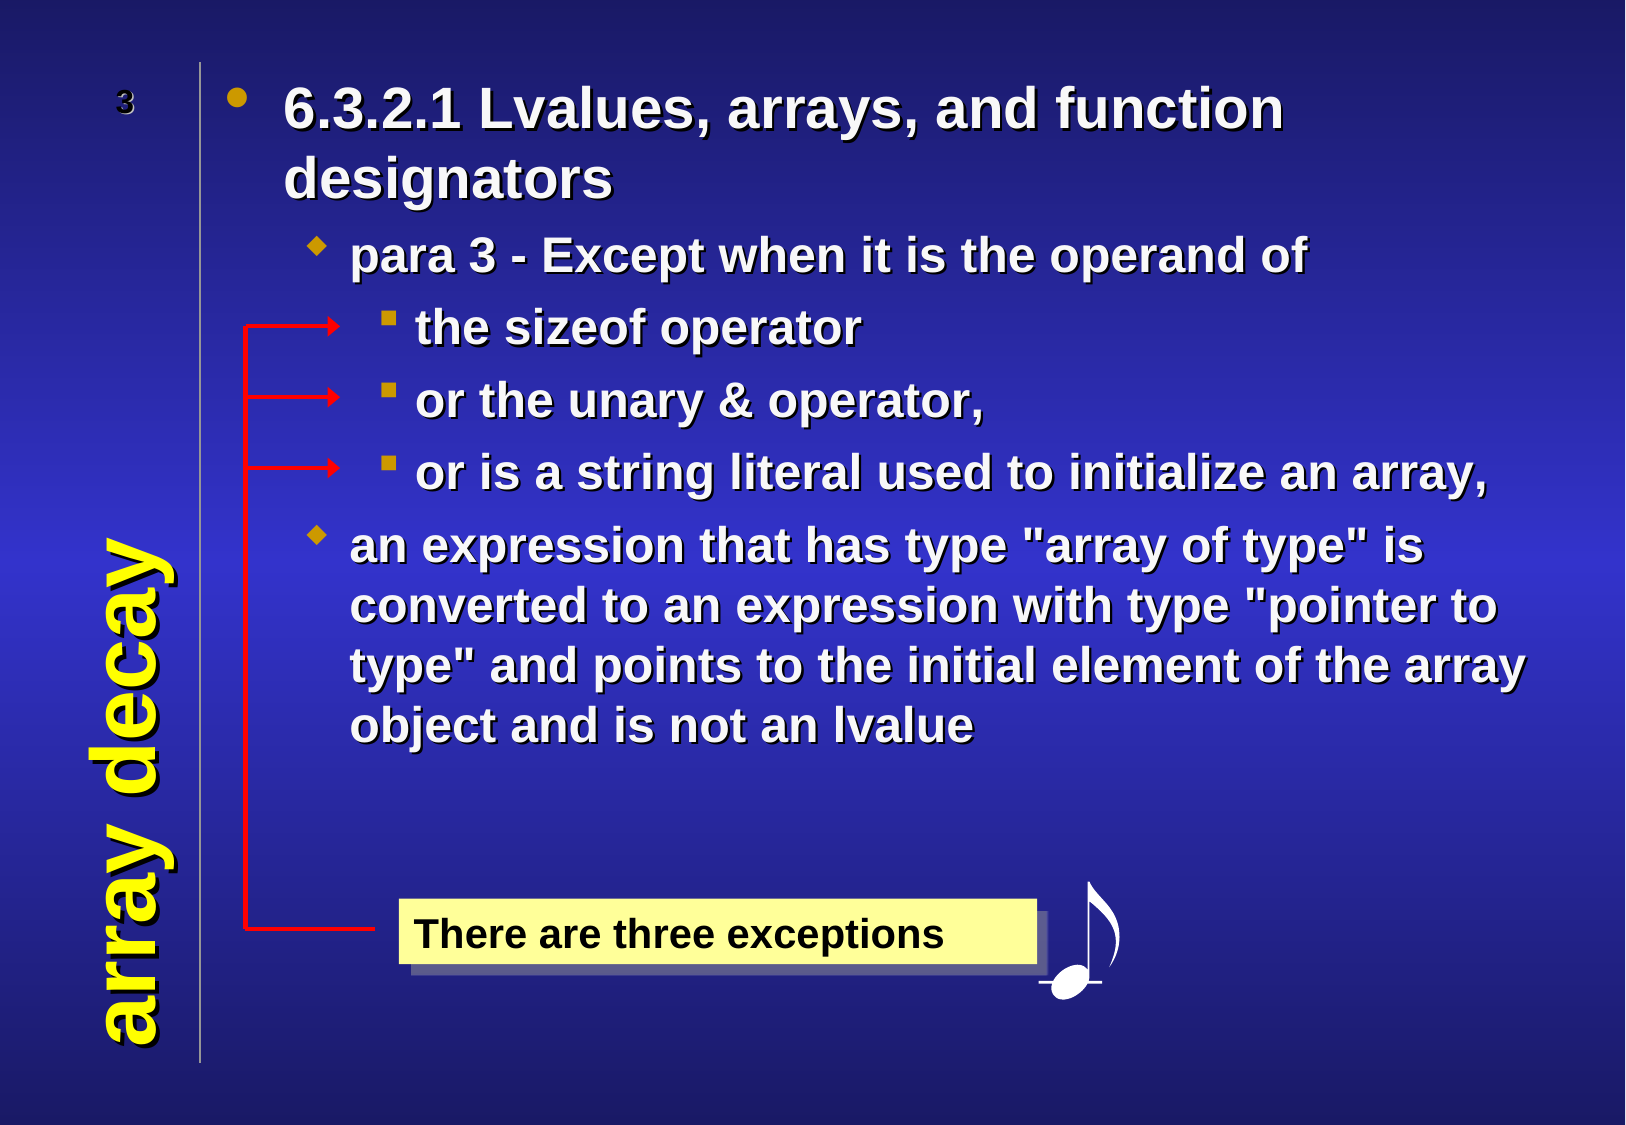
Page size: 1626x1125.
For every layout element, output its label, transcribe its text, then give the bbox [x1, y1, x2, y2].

text_box [1038, 881, 1120, 1000]
list 6.3.2.1 Lvalues, arrays, and function designators para 3 - Except when it is the operand of the sizeof operator or the unary & operator, or is a string literal used to initialize an array, an expression that has type "array of type" is converted to an expression with type "pointer to type" and points to the initial element of the array object and is not an lvalue [212, 62, 1550, 1063]
title array decay [50, 187, 188, 1063]
text_box There are three exceptions [398, 898, 1038, 965]
